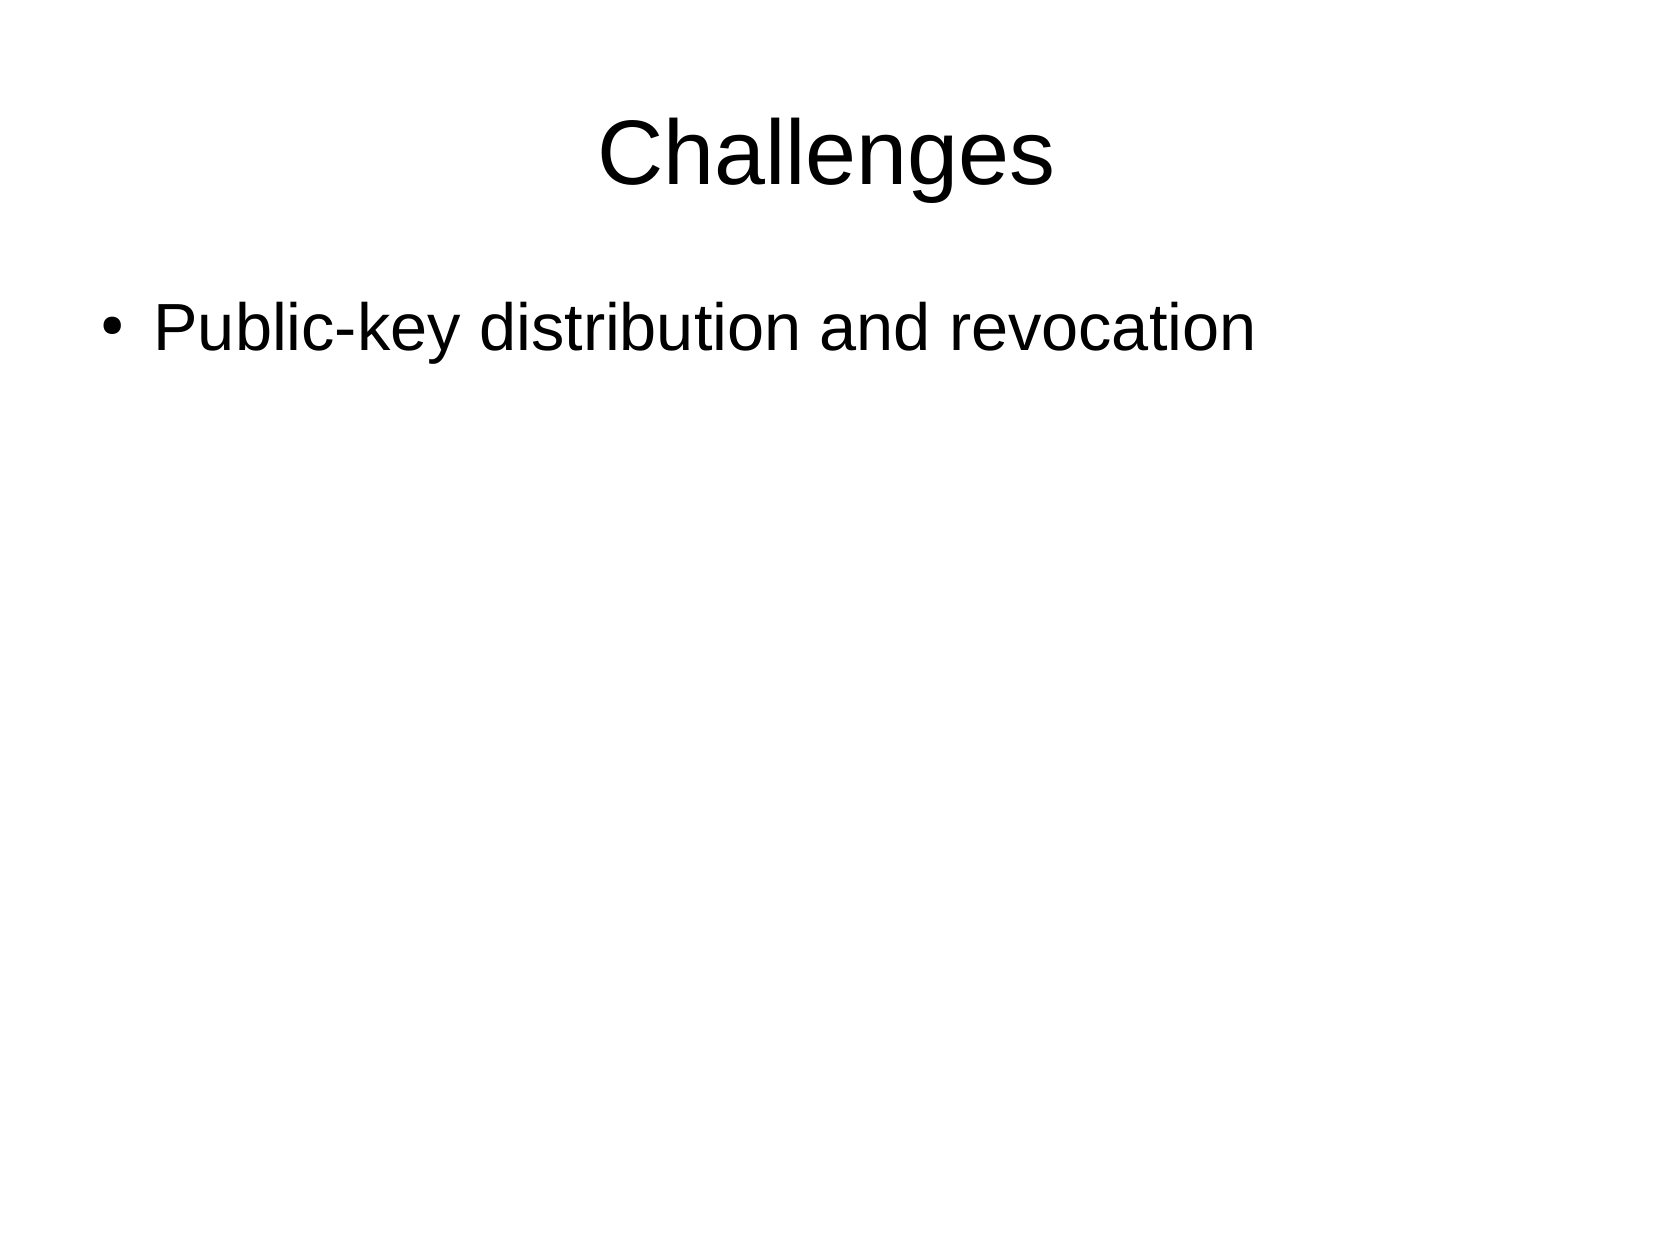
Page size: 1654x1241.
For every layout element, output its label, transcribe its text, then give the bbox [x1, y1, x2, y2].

list Public-key distribution and revocation [82, 290, 1571, 586]
title Challenges [82, 49, 1571, 257]
